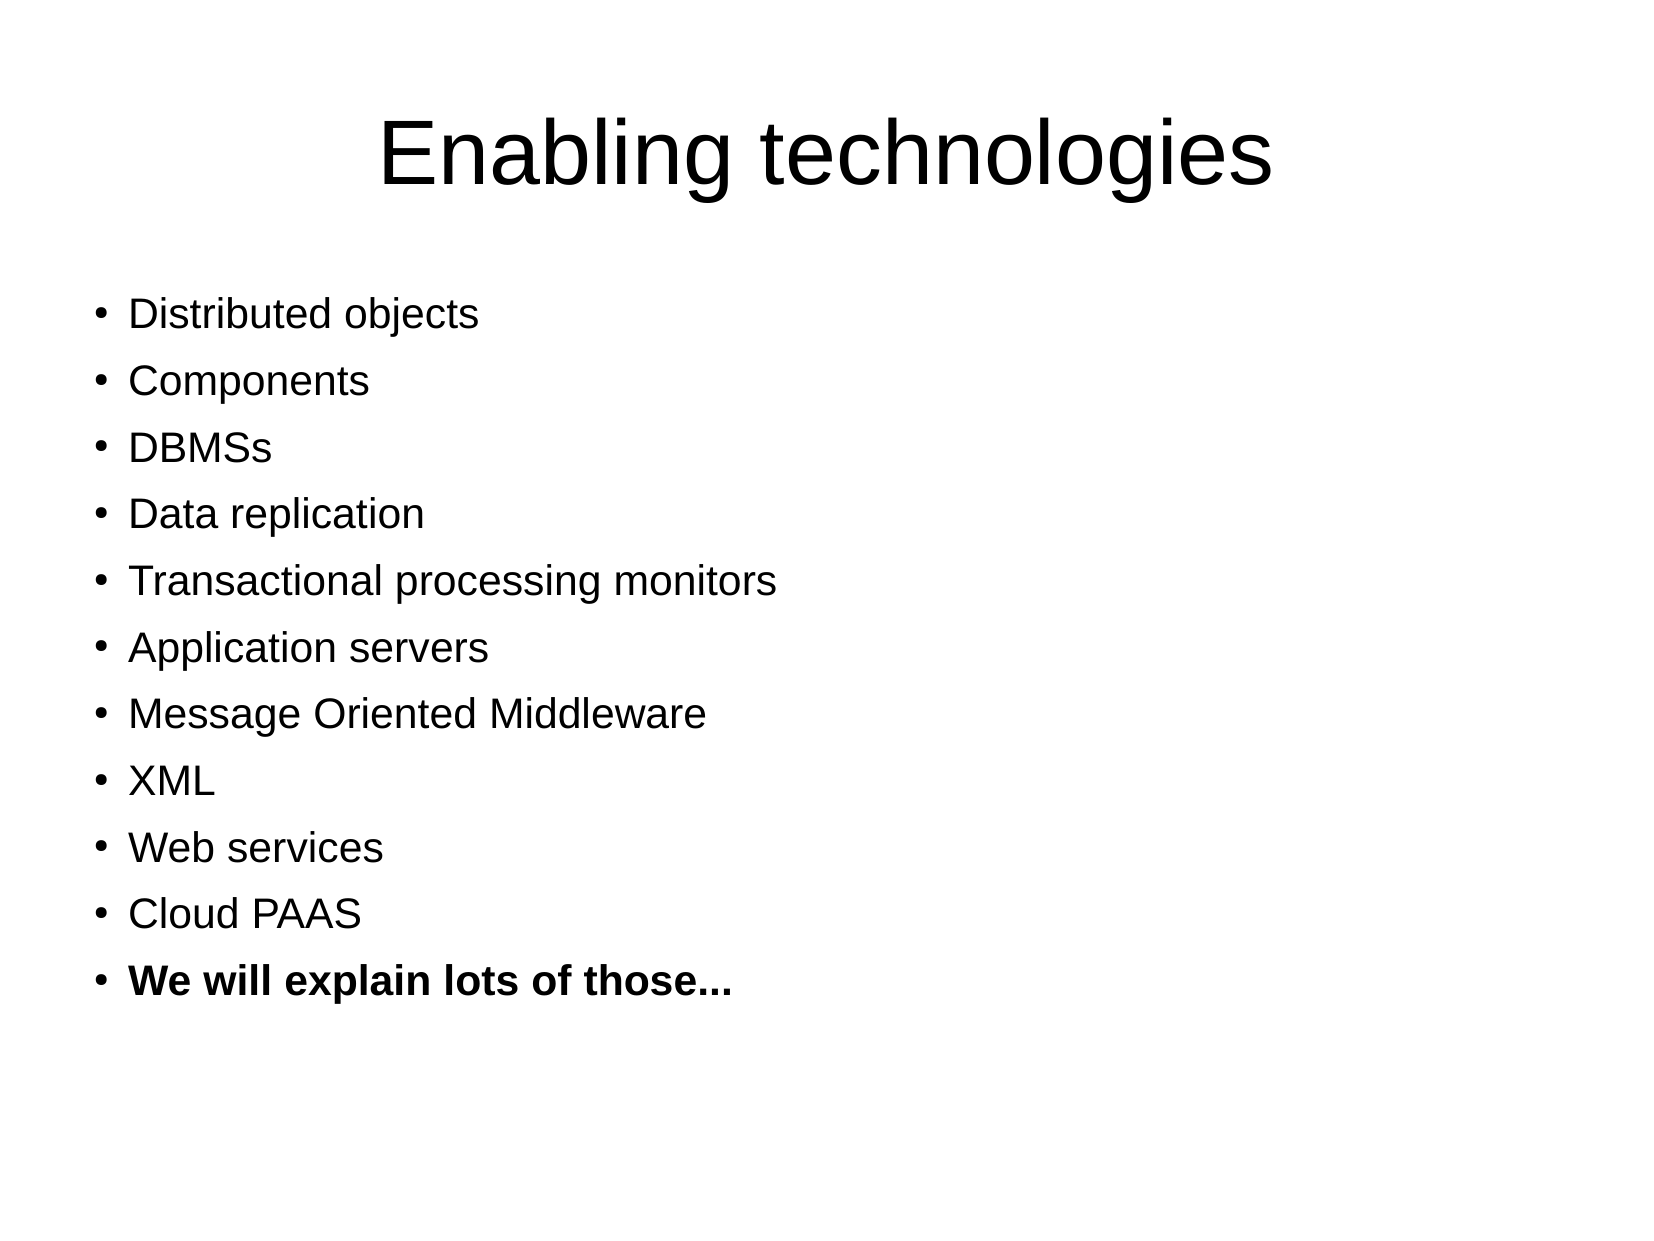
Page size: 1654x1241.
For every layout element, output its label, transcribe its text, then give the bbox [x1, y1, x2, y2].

list Distributed objects Components DBMSs Data replication Transactional processing monitors Application servers Message Oriented Middleware XML Web services Cloud PAAS We will explain lots of those... [82, 290, 1538, 1010]
title Enabling technologies [82, 49, 1571, 257]
